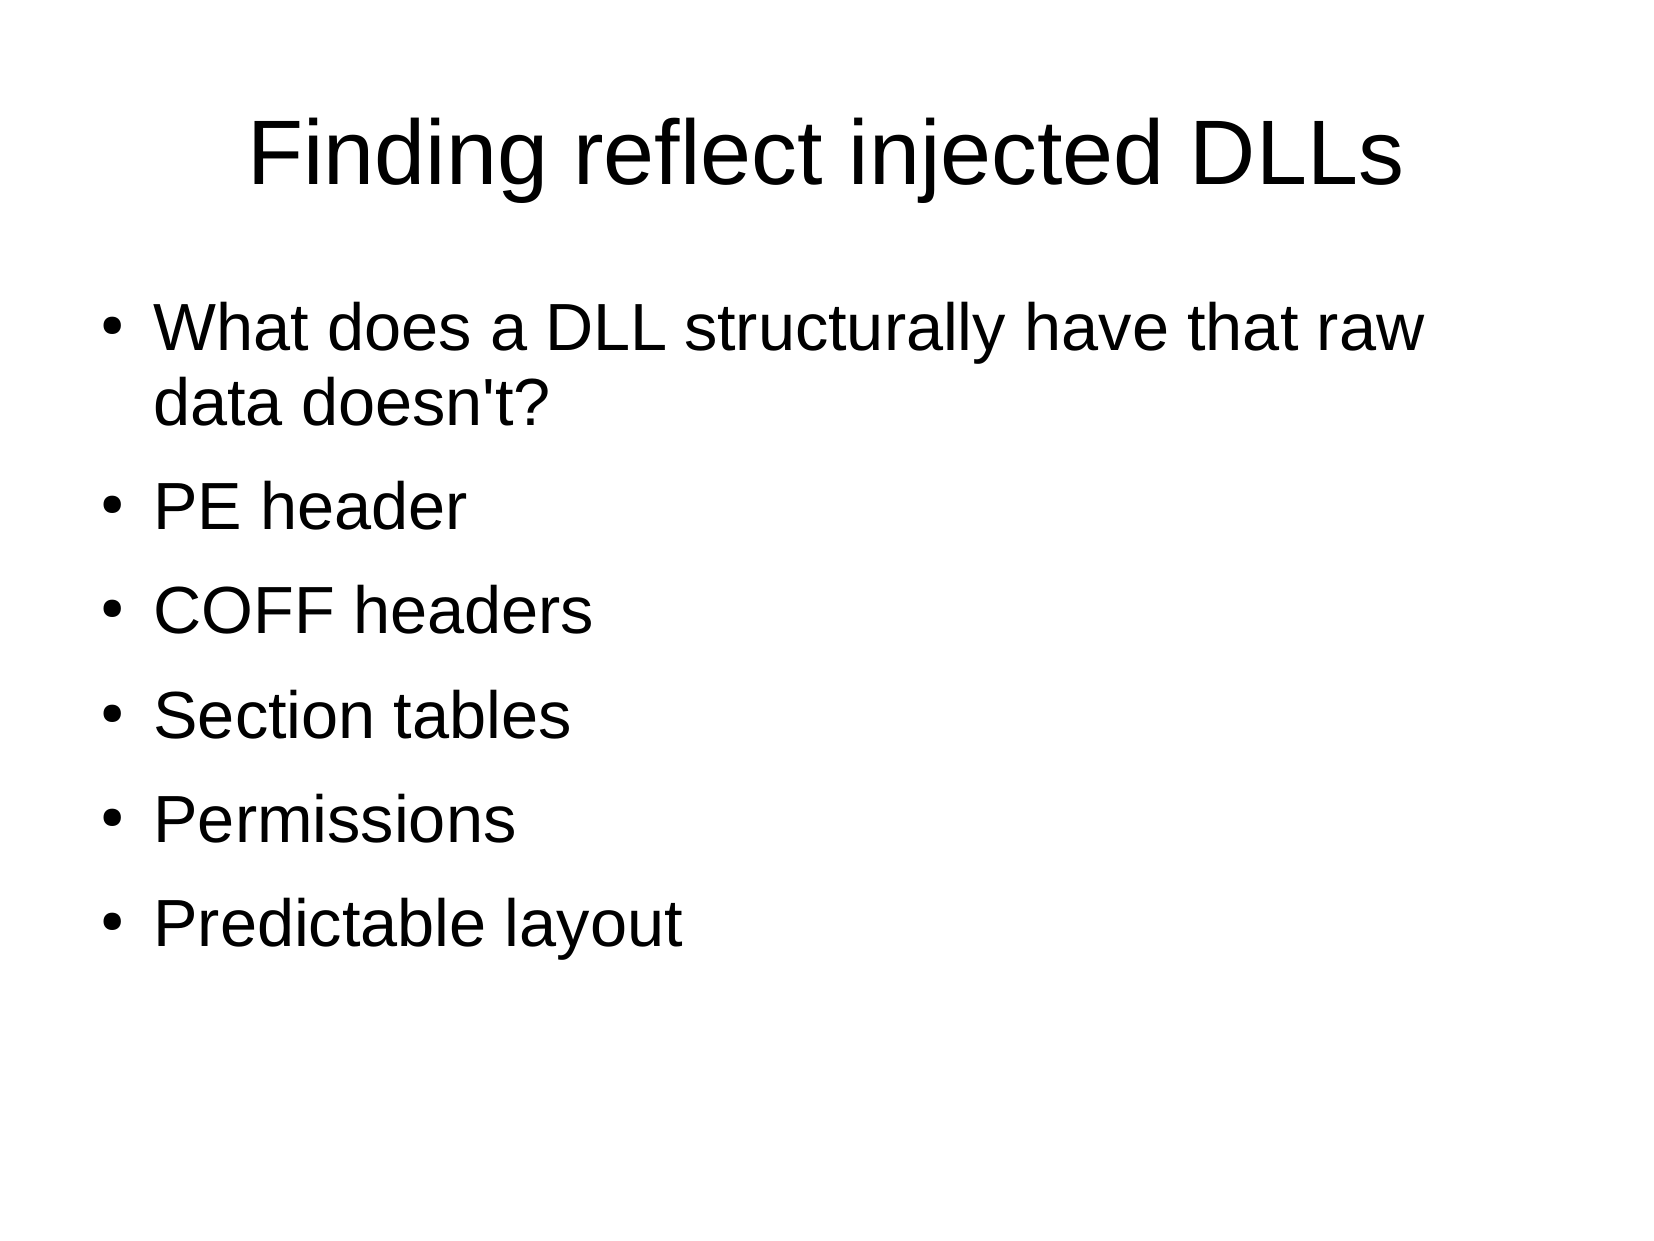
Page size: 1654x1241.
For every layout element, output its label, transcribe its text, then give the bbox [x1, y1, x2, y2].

title Finding reflect injected DLLs [82, 49, 1571, 257]
list What does a DLL structurally have that raw data doesn't? PE header COFF headers Section tables Permissions Predictable layout [82, 290, 1538, 1010]
